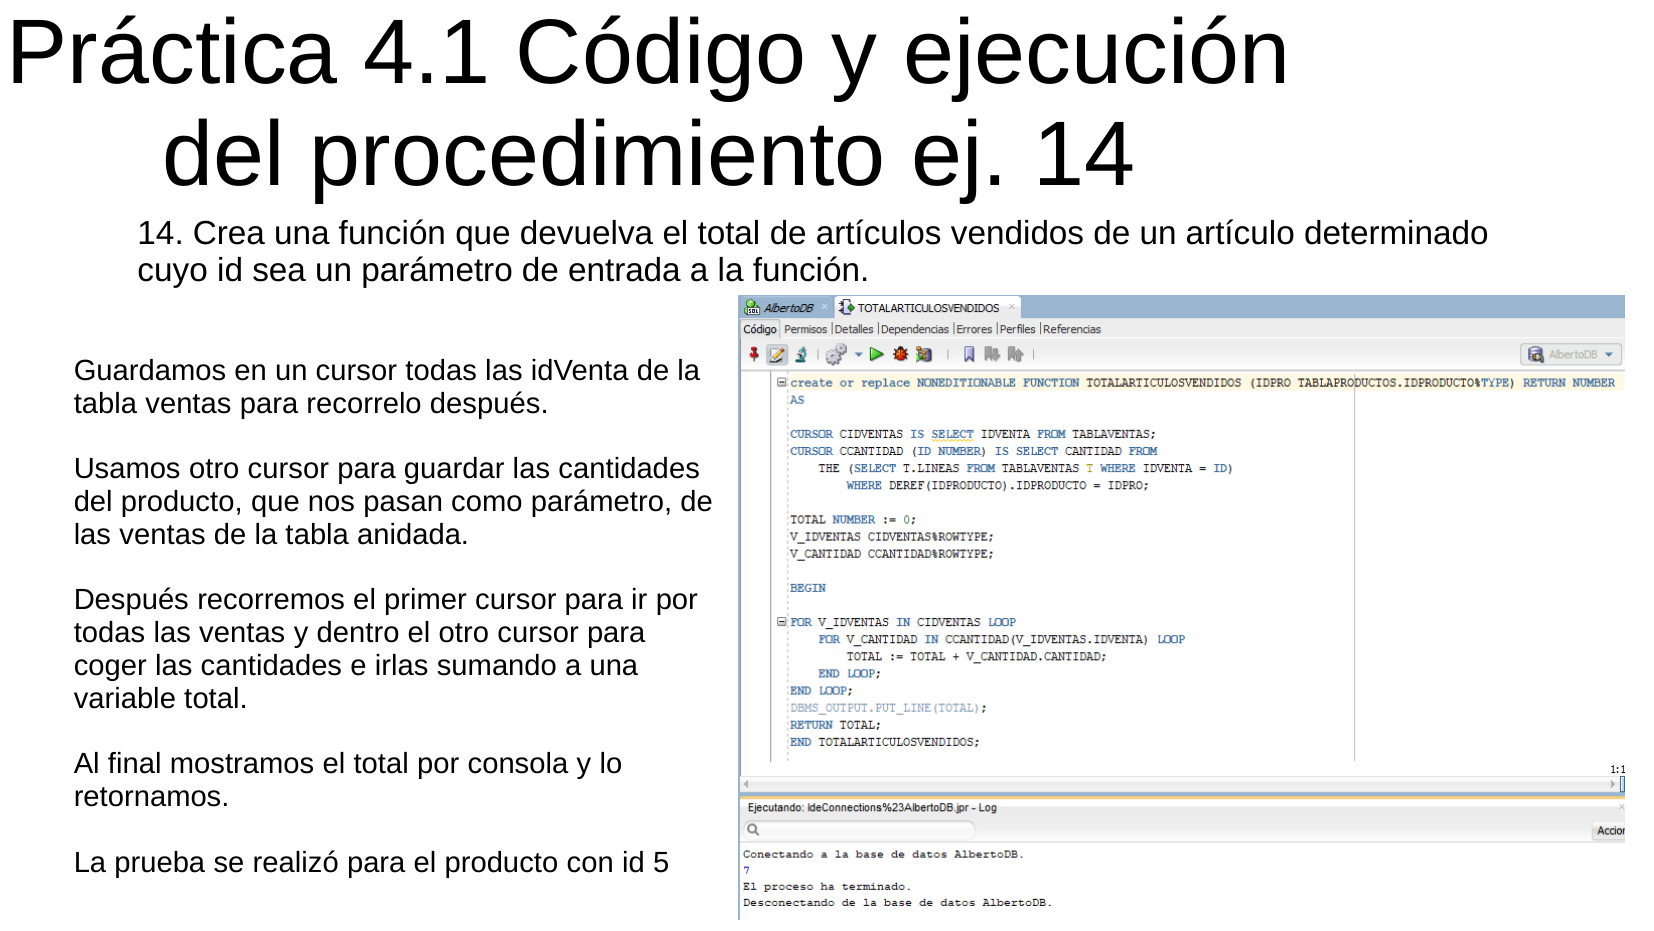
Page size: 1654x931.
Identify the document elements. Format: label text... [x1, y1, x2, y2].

text_box Guardamos en un cursor todas las idVenta de la tabla ventas para recorrelo después. Usamos otro cursor para guardar las cantidades del producto, que nos pasan como parámetro, de las ventas de la tabla anidada. Después recorremos el primer cursor para ir por todas las ventas y dentro el otro cursor para coger las cantidades e irlas sumando a una variable total. Al final mostramos el total por consola y lo retornamos. La prueba se realizó para el producto con id 5 [59, 346, 739, 886]
picture [738, 295, 1625, 920]
text_box 14. Crea una función que devuelva el total de artículos vendidos de un artículo determinado cuyo id sea un parámetro de entrada a la función. [122, 206, 1506, 296]
title Práctica 4.1 Código y ejecución del procedimiento ej. 14 [0, 0, 1300, 206]
